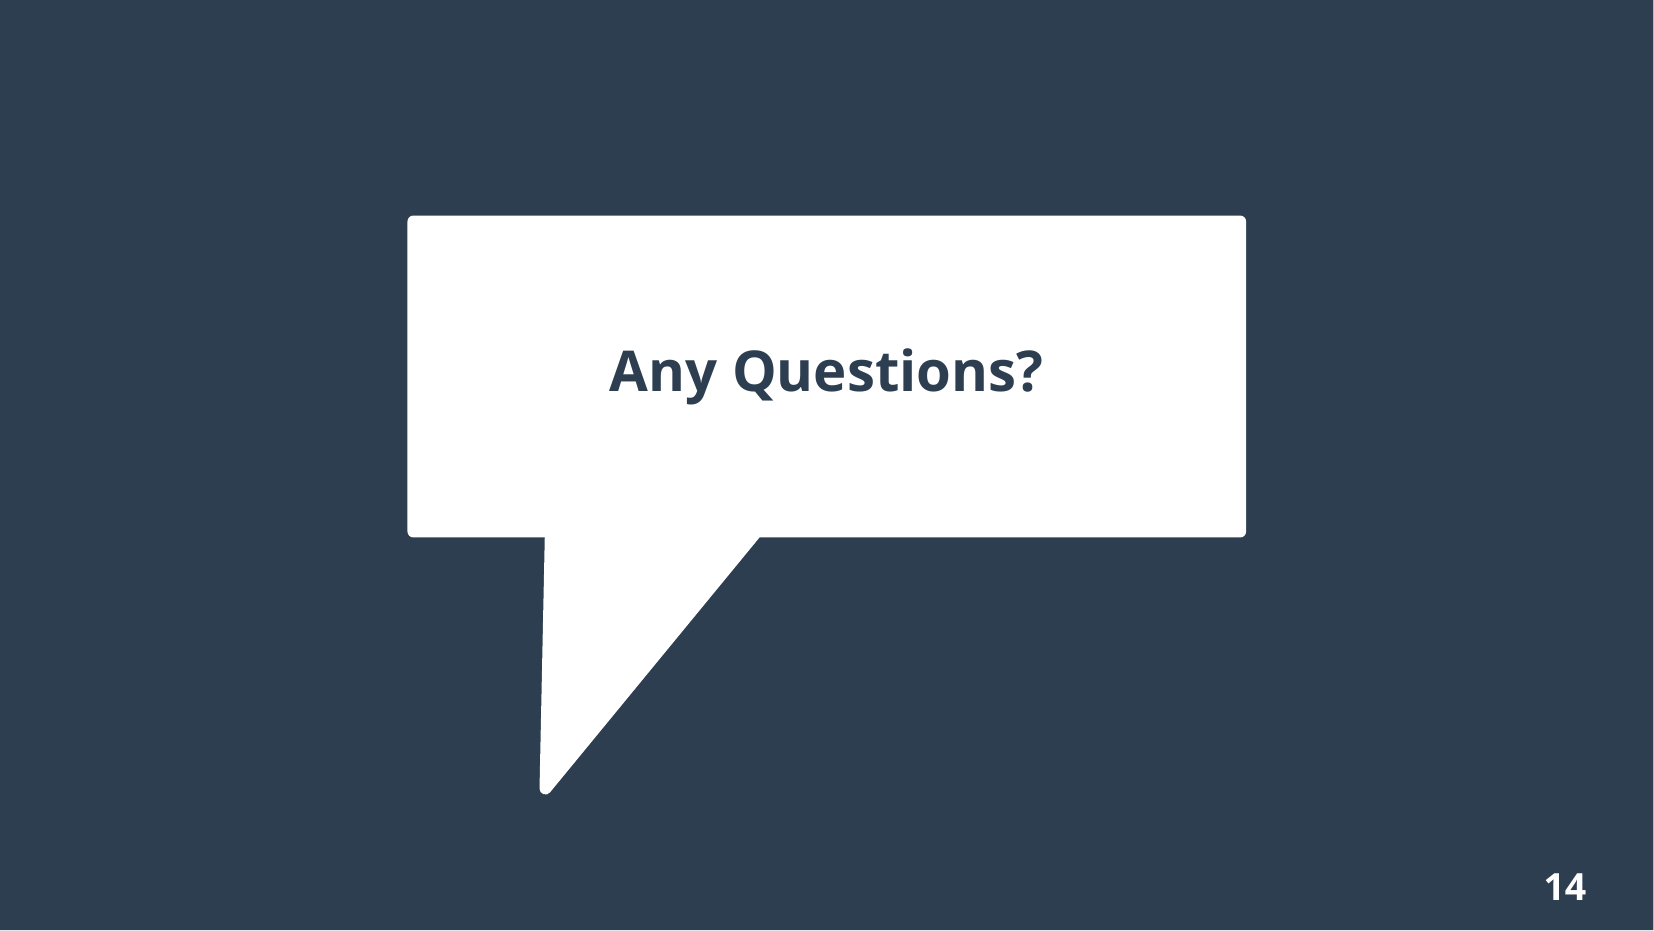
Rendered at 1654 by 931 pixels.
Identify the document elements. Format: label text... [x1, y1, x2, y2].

title Any Questions? [442, 236, 1211, 502]
